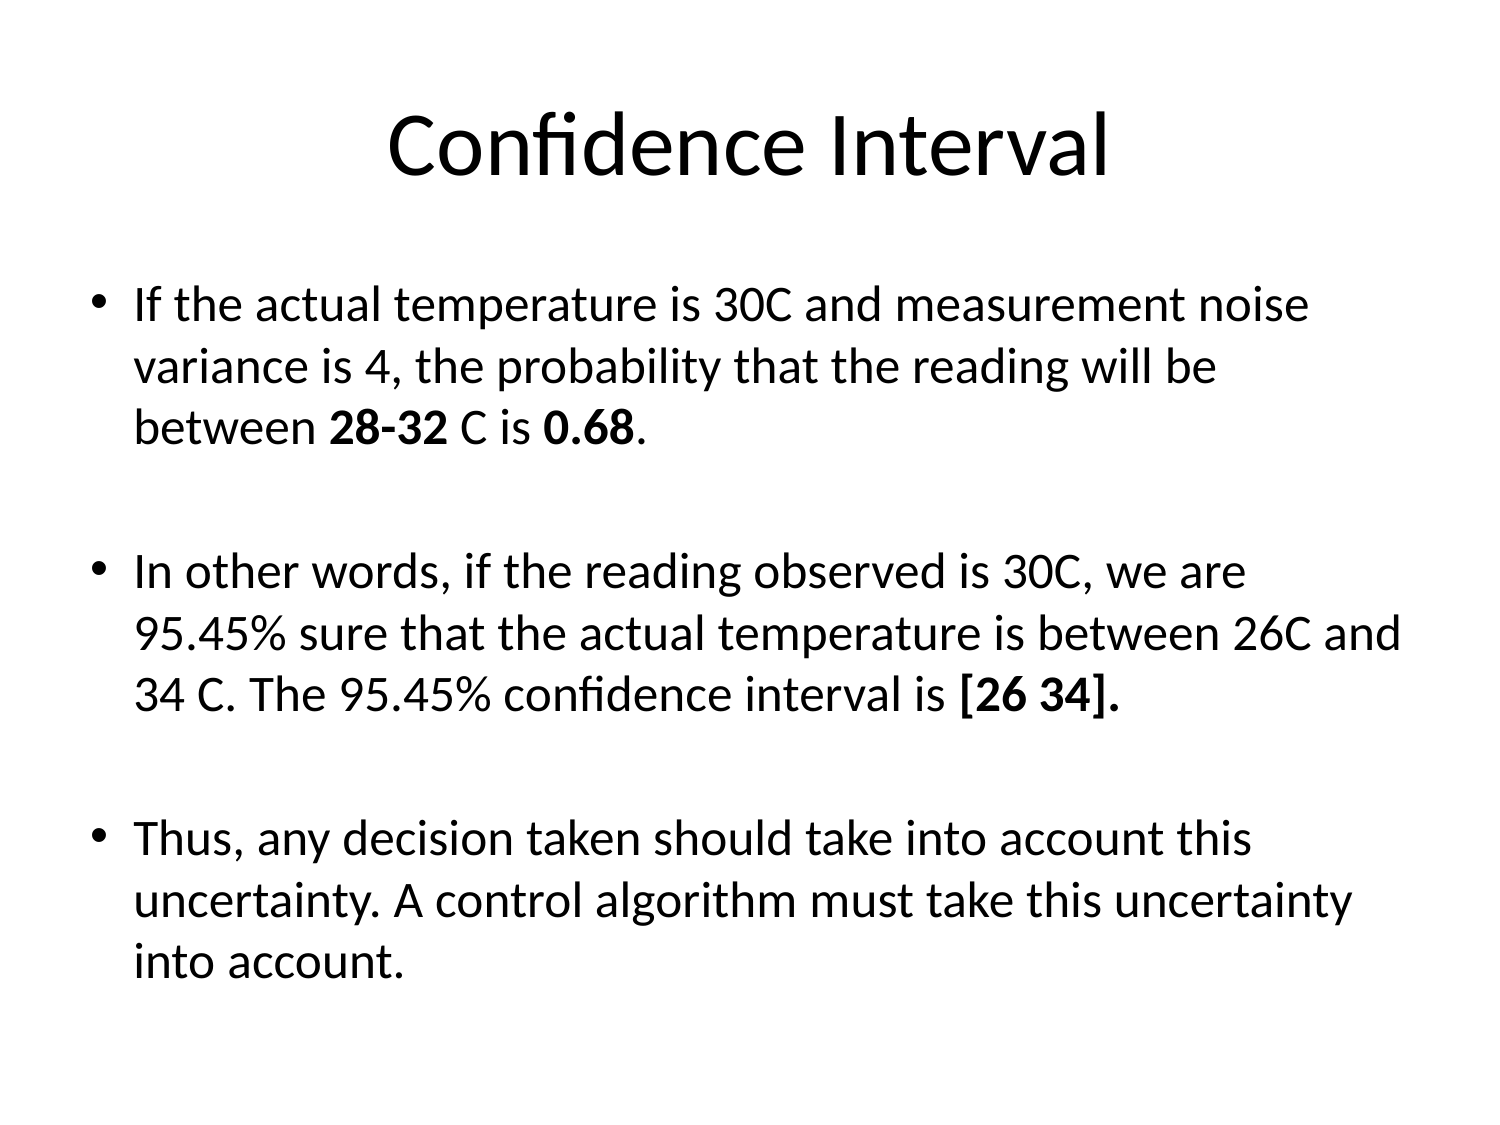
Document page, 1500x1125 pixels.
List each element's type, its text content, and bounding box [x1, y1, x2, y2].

title Confidence Interval [75, 45, 1425, 233]
list If the actual temperature is 30C and measurement noise variance is 4, the probability that the reading will be between 28-32 C is 0.68. In other words, if the reading observed is 30C, we are 95.45% sure that the actual temperature is between 26C and 34 C. The 95.45% confidence interval is [26 34]. Thus, any decision taken should take into account this uncertainty. A control algorithm must take this uncertainty into account. [75, 262, 1425, 1005]
